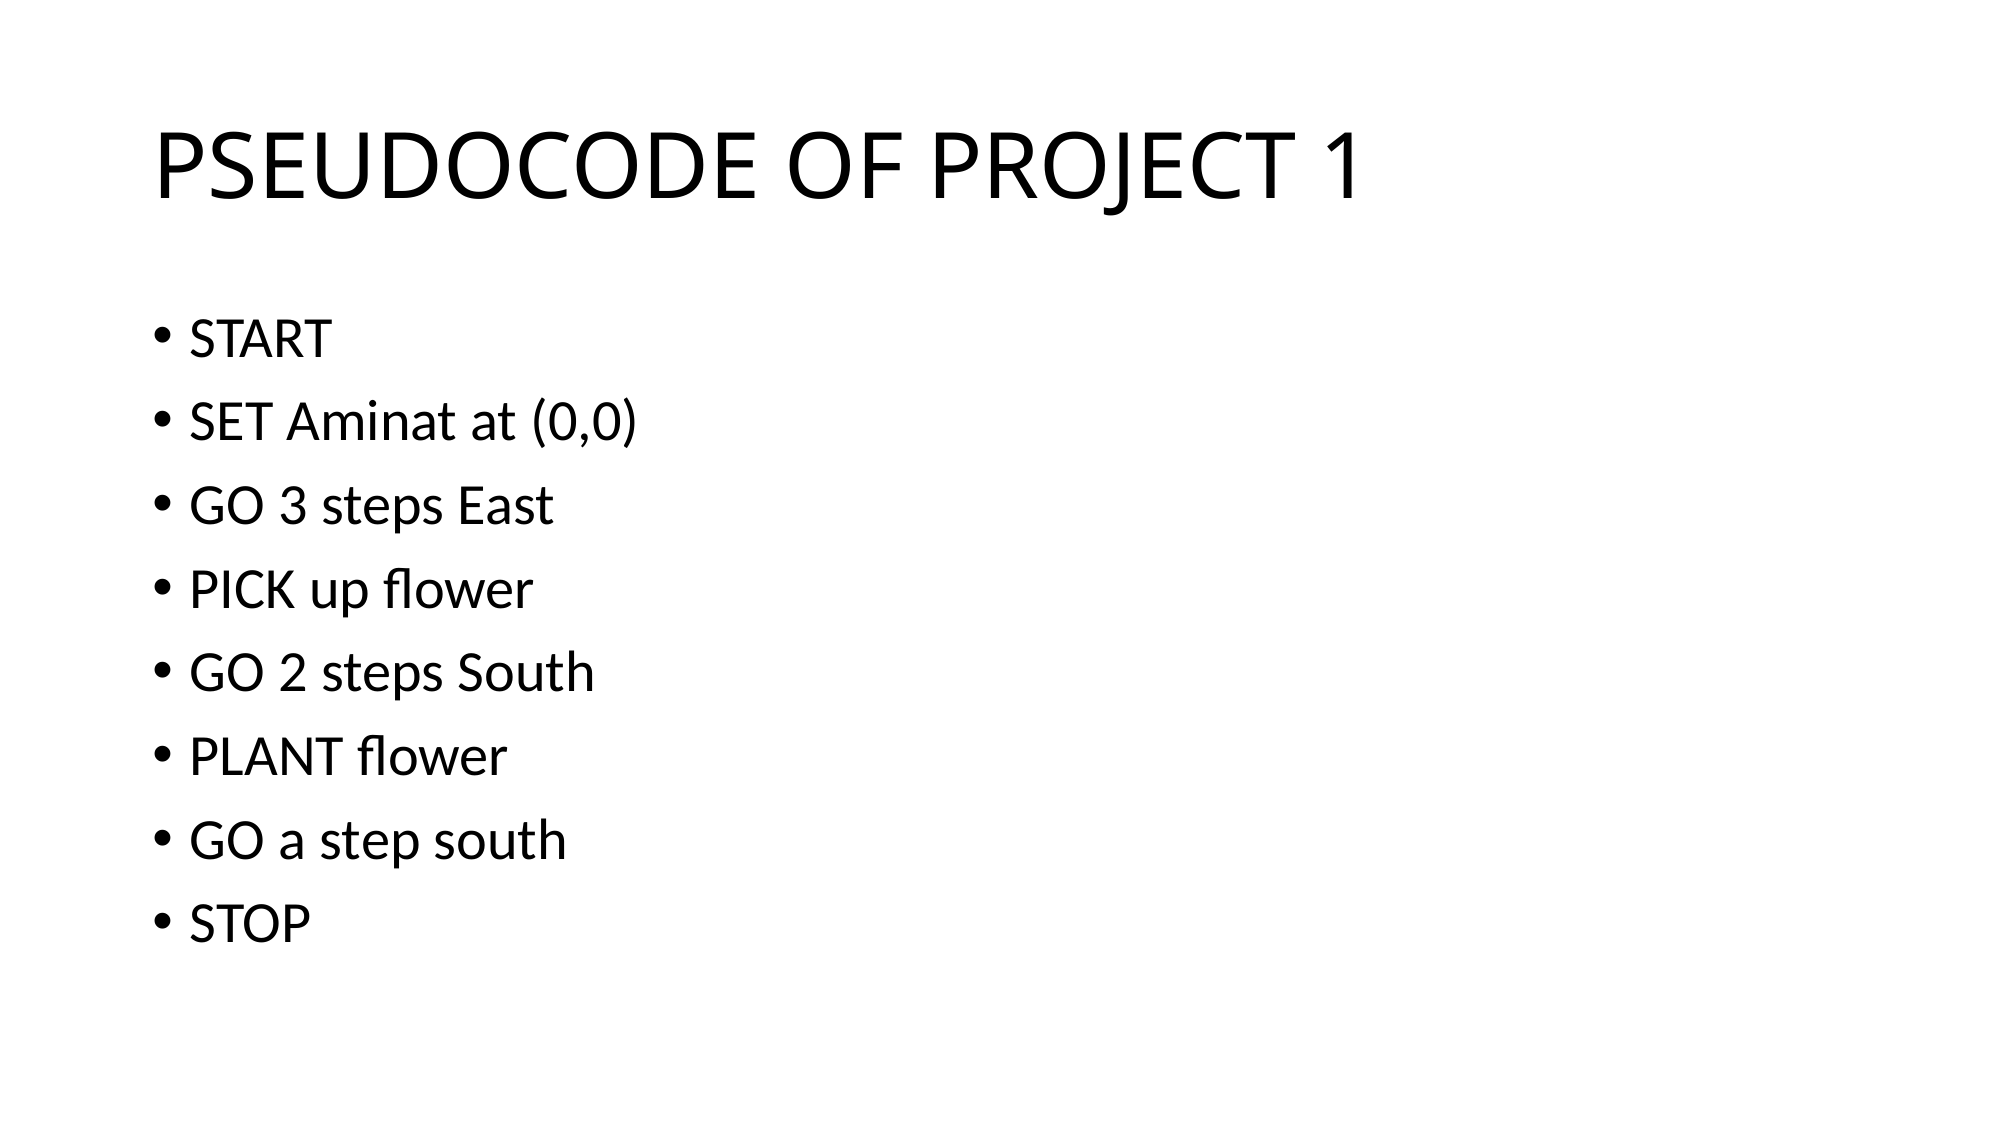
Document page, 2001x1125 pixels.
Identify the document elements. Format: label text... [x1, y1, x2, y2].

list START SET Aminat at (0,0) GO 3 steps East PICK up flower GO 2 steps South PLANT flower GO a step south STOP [137, 299, 1863, 1014]
title PSEUDOCODE OF PROJECT 1 [137, 59, 1863, 278]
